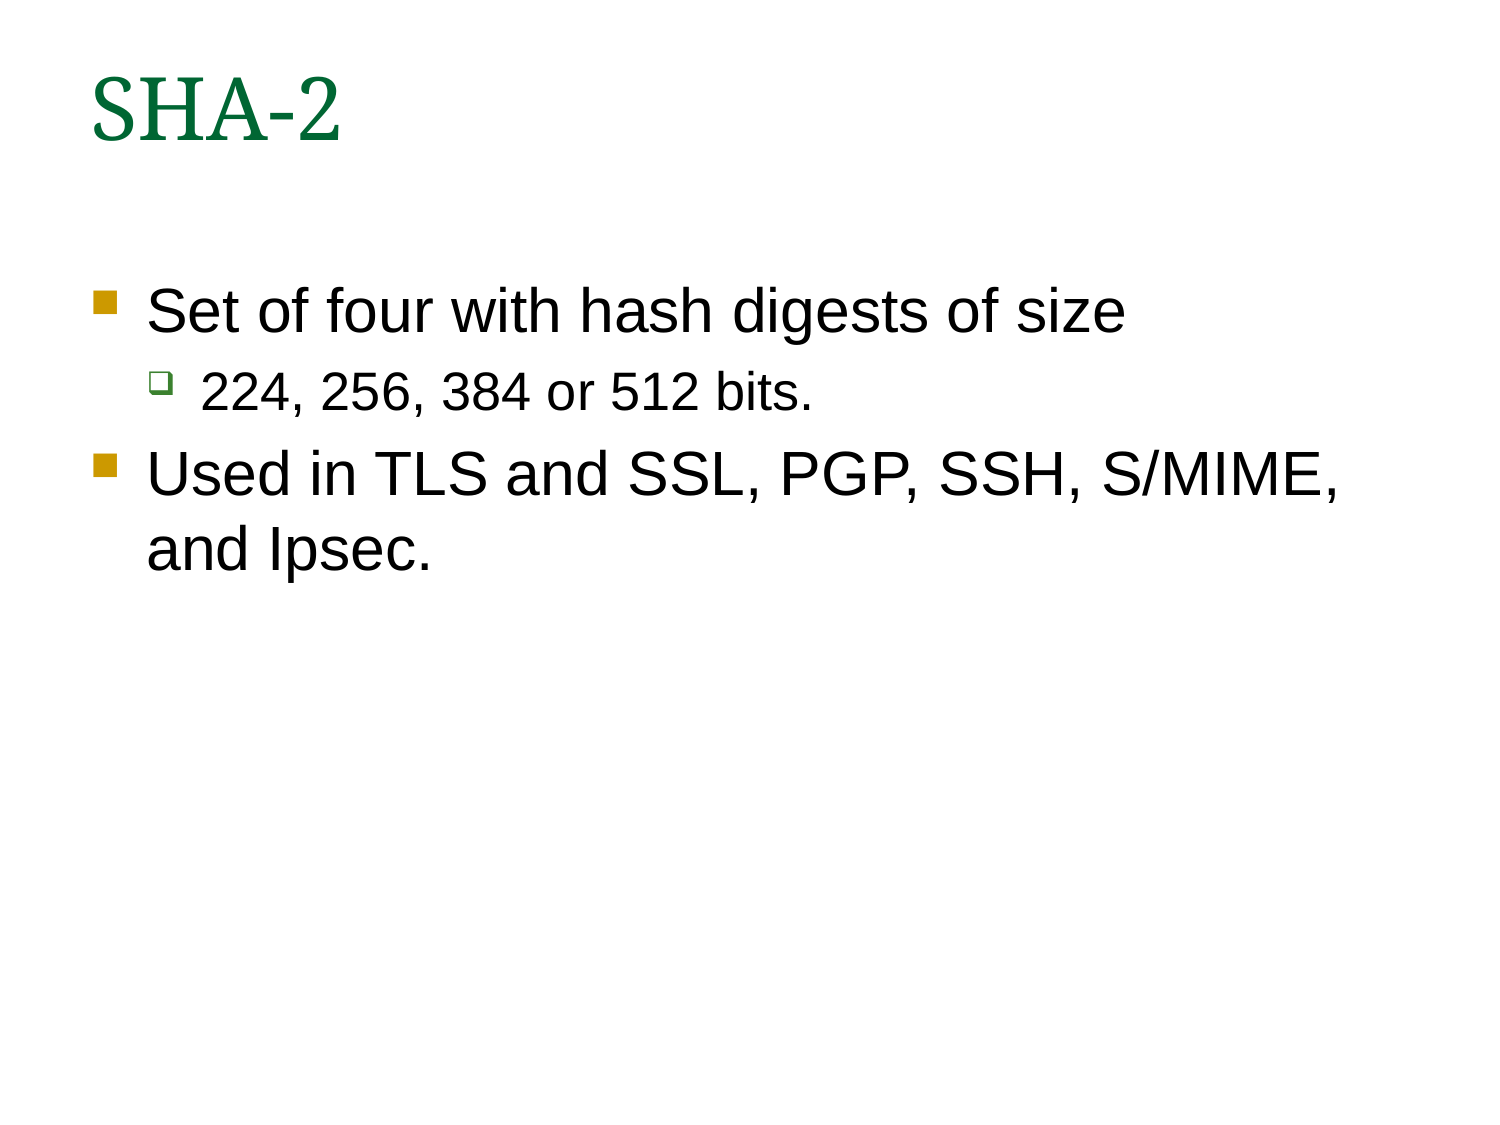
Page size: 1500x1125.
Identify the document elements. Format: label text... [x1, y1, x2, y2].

list Set of four with hash digests of size 224, 256, 384 or 512 bits. Used in TLS and SSL, PGP, SSH, S/MIME, and Ipsec. [75, 262, 1425, 1006]
title SHA-2 [75, 45, 1425, 233]
